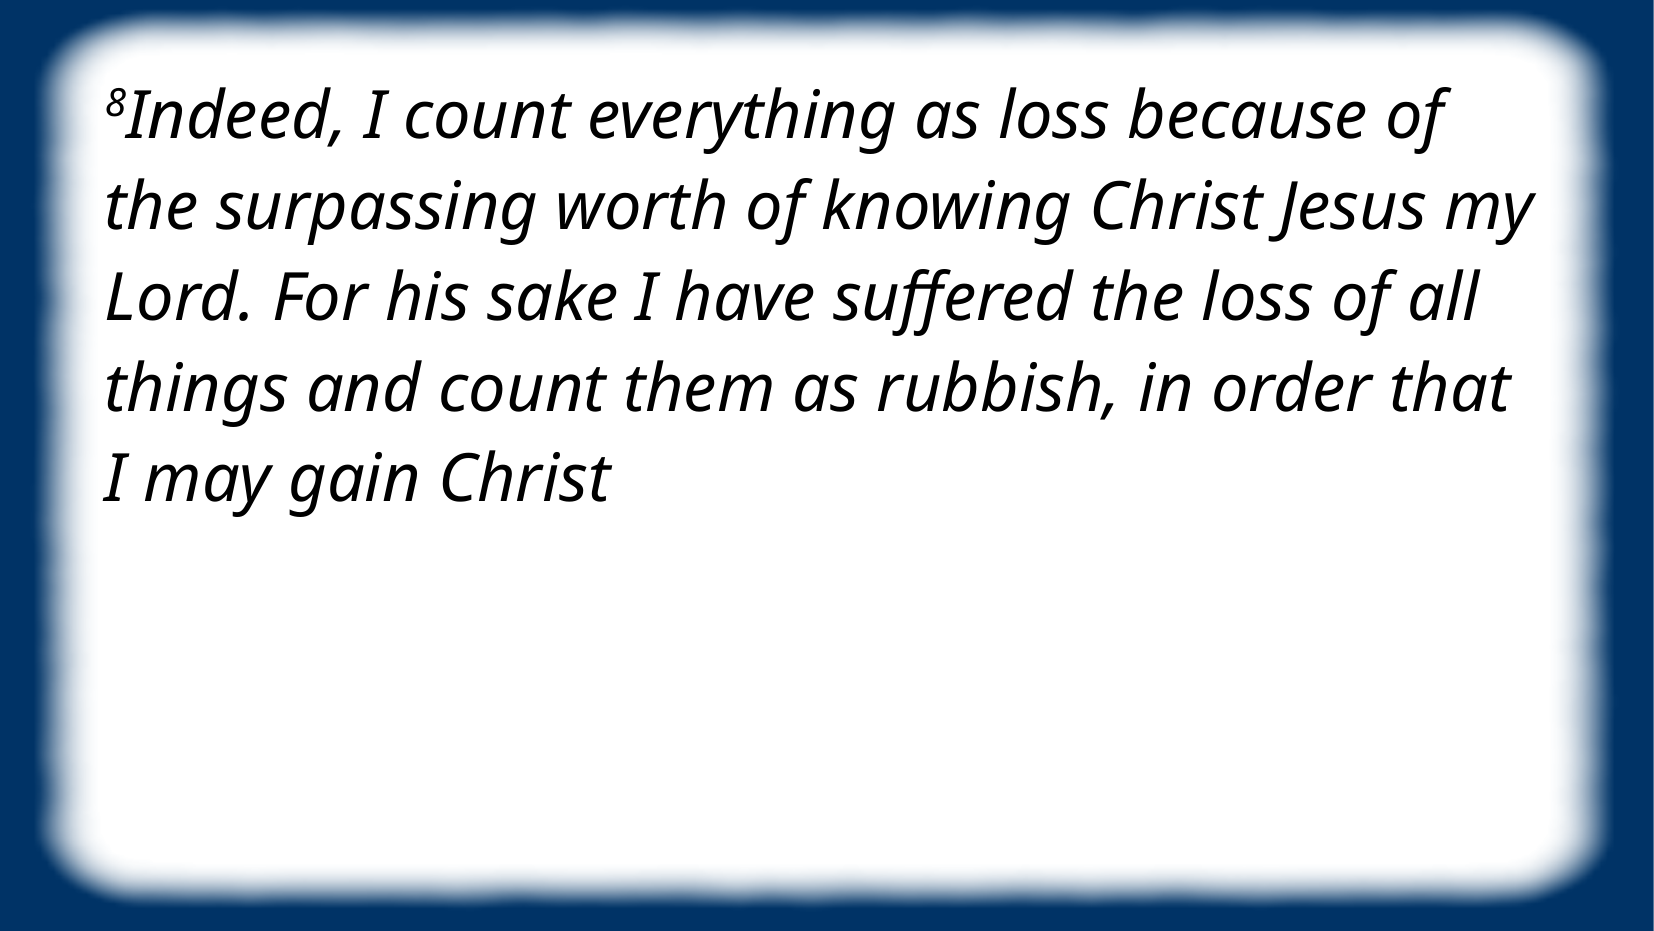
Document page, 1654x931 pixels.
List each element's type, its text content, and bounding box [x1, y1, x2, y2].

text_box 8Indeed, I count everything as loss because of the surpassing worth of knowing Christ Jesus my Lord. For his sake I have suffered the loss of all things and count them as rubbish, in order that I may gain Christ [90, 60, 1561, 526]
picture [0, 0, 1654, 931]
